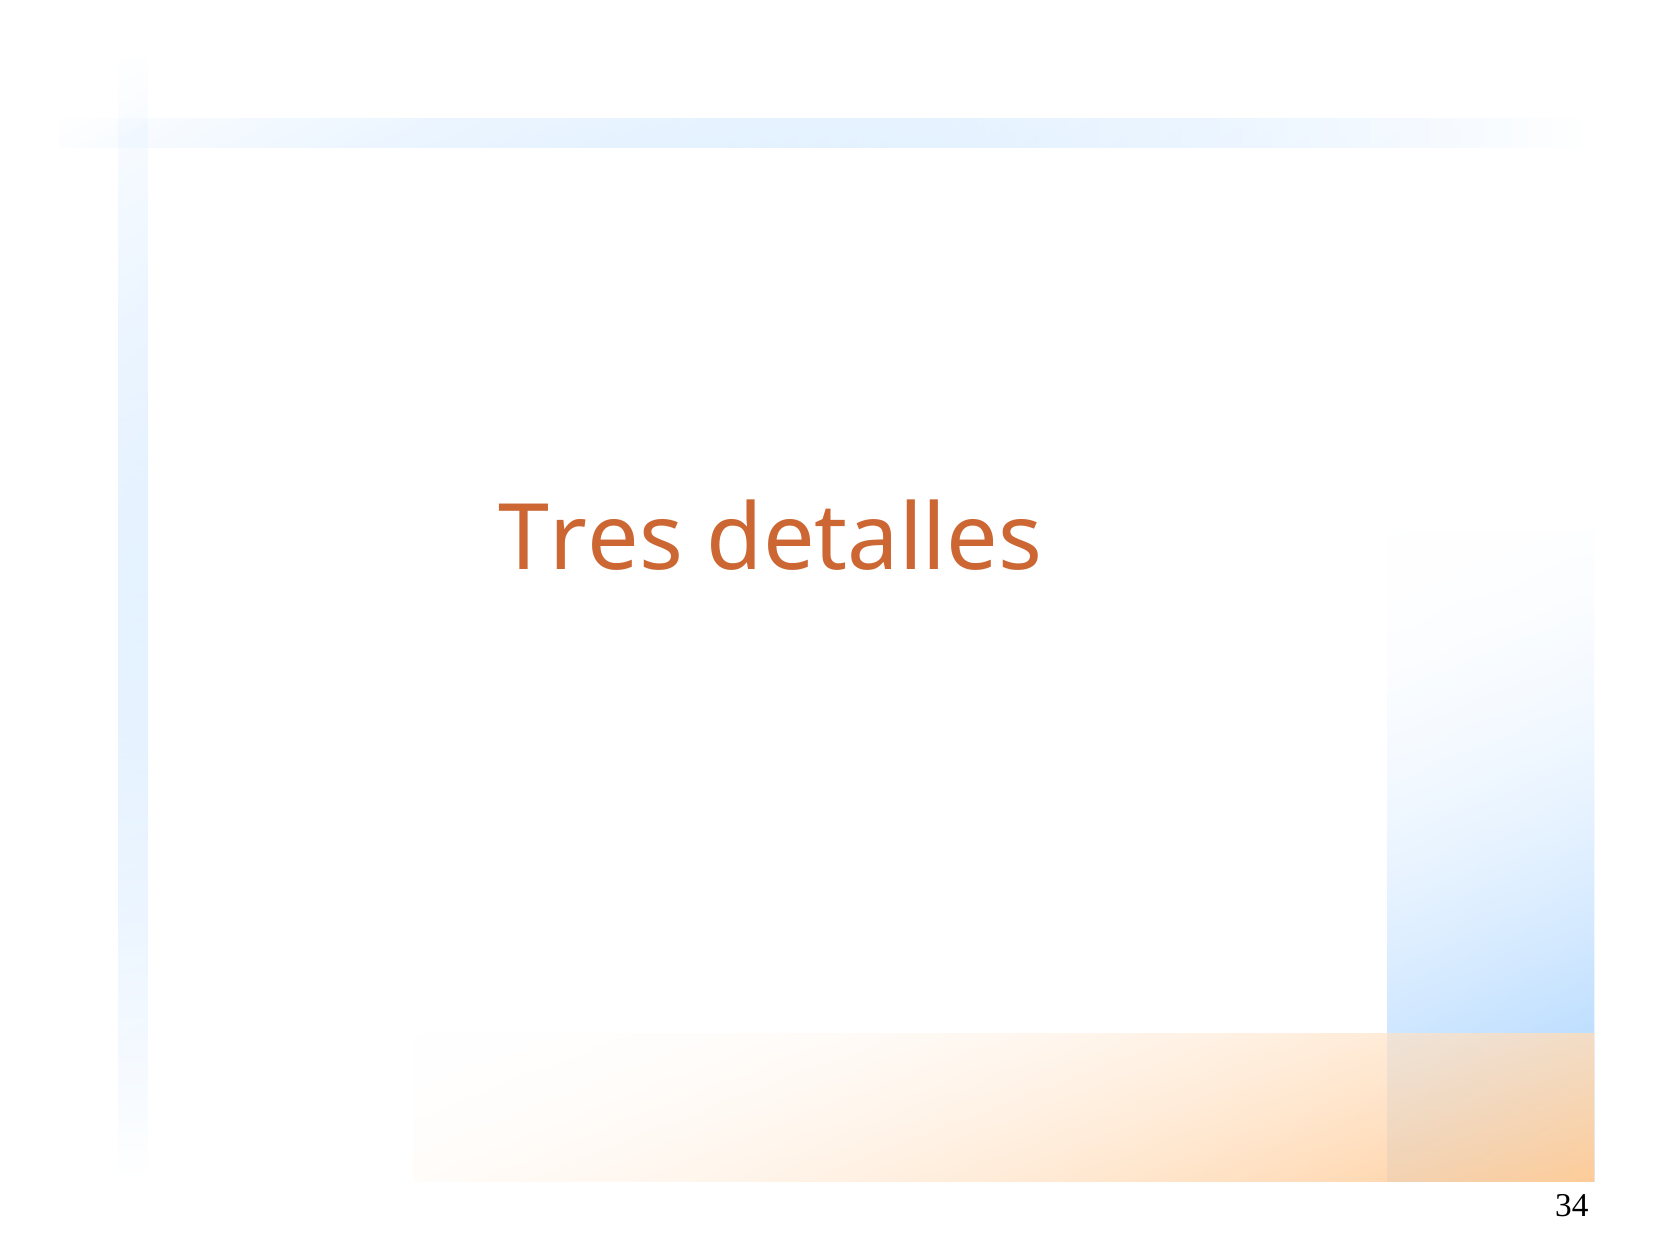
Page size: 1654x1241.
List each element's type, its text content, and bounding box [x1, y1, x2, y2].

title Tres detalles [153, 457, 1388, 610]
